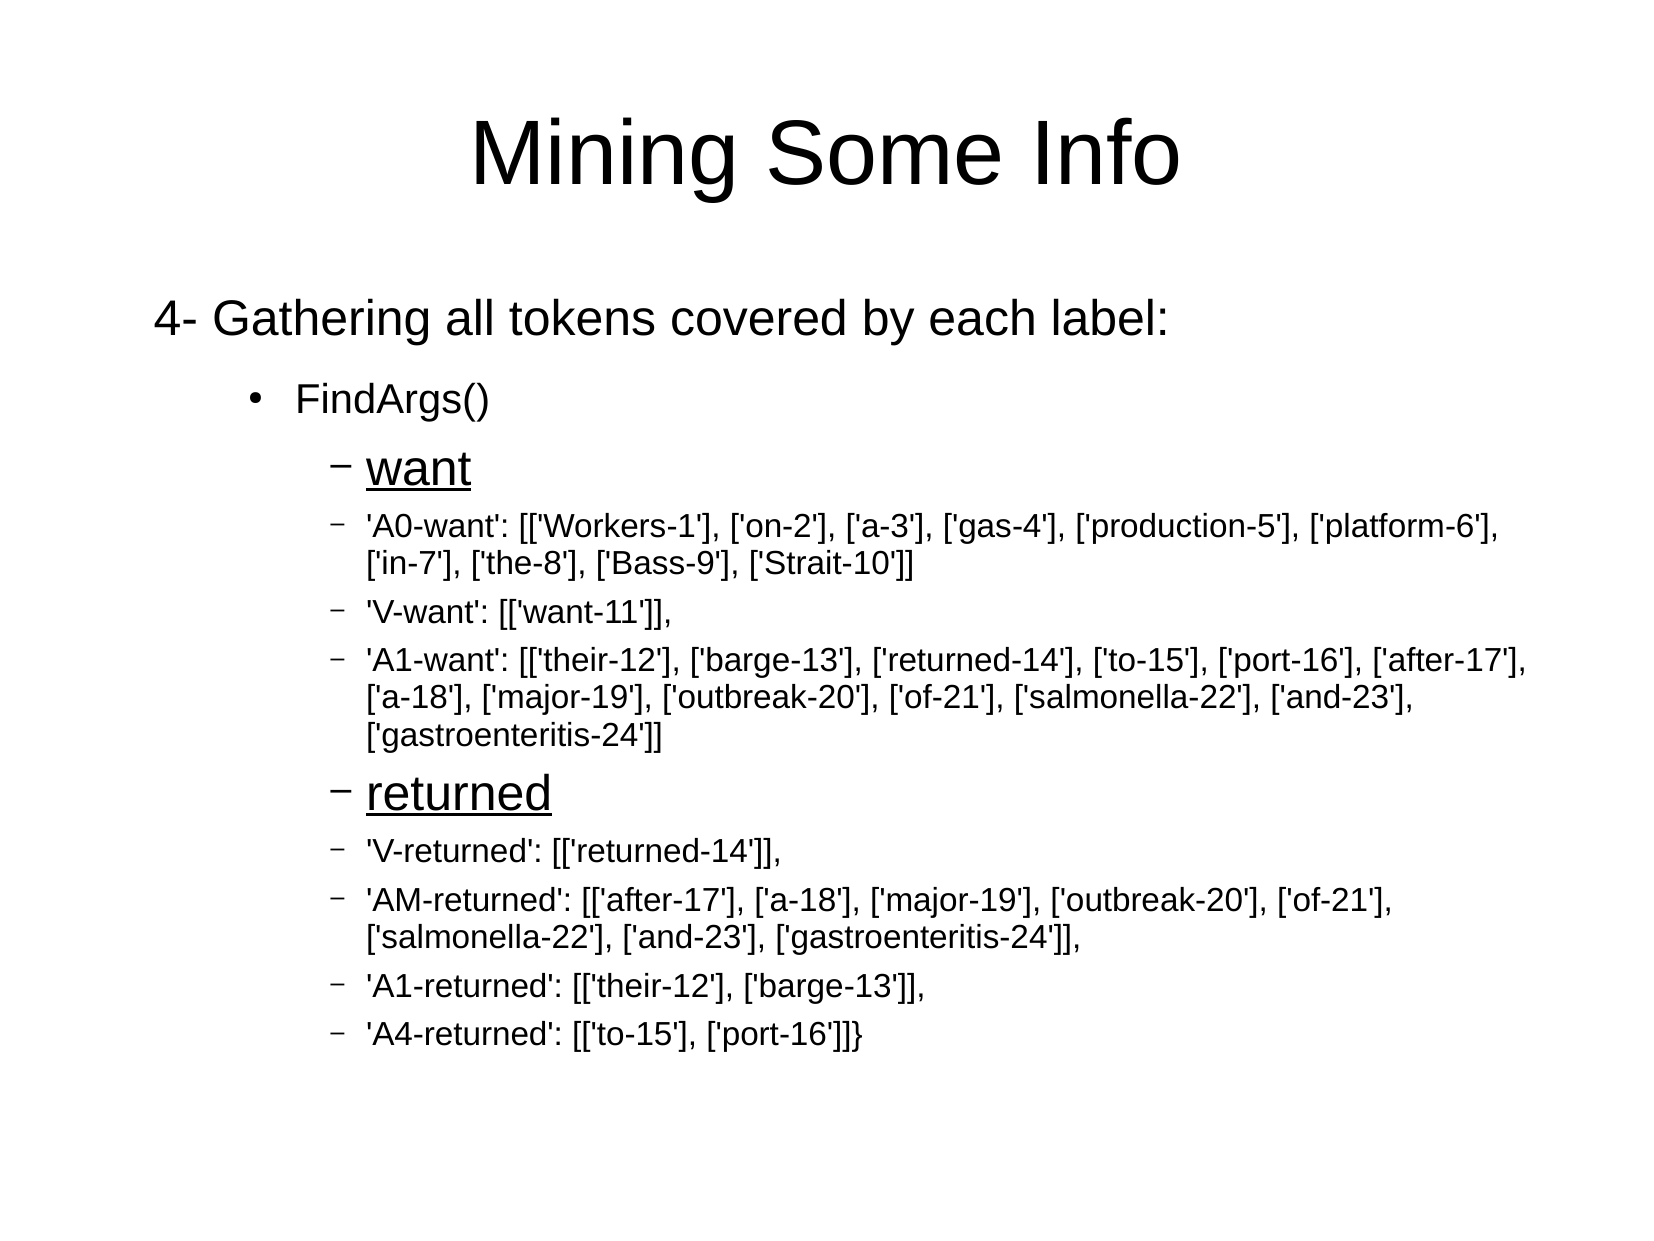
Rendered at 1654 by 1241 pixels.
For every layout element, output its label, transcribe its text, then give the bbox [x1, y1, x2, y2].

list 4- Gathering all tokens covered by each label: FindArgs() want 'A0-want': [['Workers-1'], ['on-2'], ['a-3'], ['gas-4'], ['production-5'], ['platform-6'], ['in-7'], ['the-8'], ['Bass-9'], ['Strait-10']] 'V-want': [['want-11']], 'A1-want': [['their-12'], ['barge-13'], ['returned-14'], ['to-15'], ['port-16'], ['after-17'], ['a-18'], ['major-19'], ['outbreak-20'], ['of-21'], ['salmonella-22'], ['and-23'], ['gastroenteritis-24']] returned 'V-returned': [['returned-14']], 'AM-returned': [['after-17'], ['a-18'], ['major-19'], ['outbreak-20'], ['of-21'], ['salmonella-22'], ['and-23'], ['gastroenteritis-24']], 'A1-returned': [['their-12'], ['barge-13']], 'A4-returned': [['to-15'], ['port-16']]} [82, 290, 1538, 1156]
title Mining Some Info [82, 49, 1571, 257]
